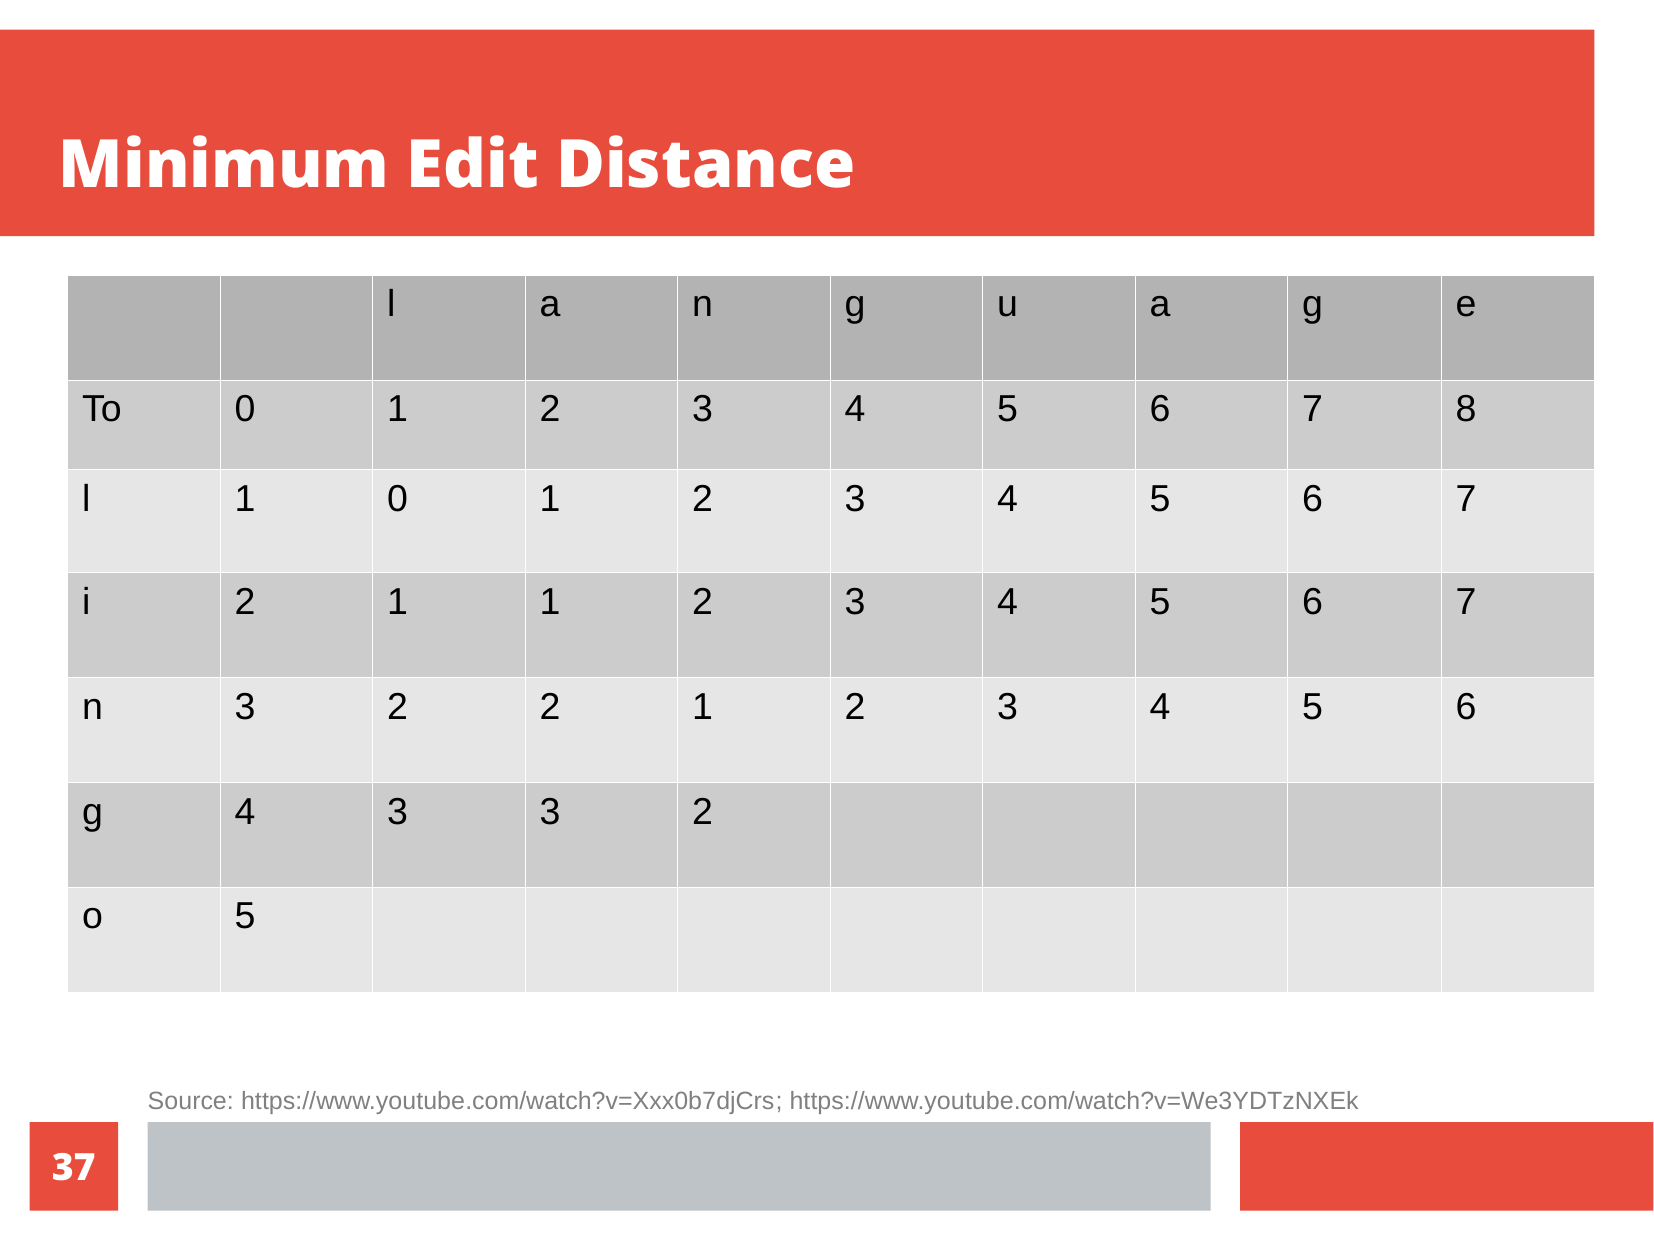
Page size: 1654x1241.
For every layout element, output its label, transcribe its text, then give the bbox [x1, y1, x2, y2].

table_cell [831, 888, 982, 992]
list Source: https://www.youtube.com/watch?v=Xxx0b7djCrs; https://www.youtube.com/watch?v=We3YDTzNXEk [112, 1086, 1619, 1128]
table_cell 6 [1442, 678, 1594, 782]
table_cell 5 [1136, 573, 1287, 677]
table_cell [1442, 888, 1594, 992]
table_header e [1442, 276, 1594, 380]
table_header [68, 276, 220, 380]
table_cell 1 [526, 470, 677, 572]
table_header a [1136, 276, 1287, 380]
table_cell 7 [1288, 381, 1441, 469]
table_cell n [68, 678, 220, 782]
title Minimum Edit Distance [59, 59, 1595, 207]
table_cell 8 [1442, 381, 1594, 469]
table_header l [373, 276, 525, 380]
table_cell [1288, 888, 1441, 992]
table_header n [678, 276, 830, 380]
table_cell 5 [983, 381, 1135, 469]
table_cell 0 [373, 470, 525, 572]
table_cell 0 [221, 381, 372, 469]
table_cell 4 [831, 381, 982, 469]
table_header g [831, 276, 982, 380]
table_cell 2 [678, 470, 830, 572]
table_cell 4 [221, 783, 372, 887]
table_header [221, 276, 372, 380]
table_cell 2 [831, 678, 982, 782]
table_cell 2 [678, 573, 830, 677]
table_cell 1 [373, 573, 525, 677]
table_cell 2 [678, 783, 830, 887]
table_cell 2 [221, 573, 372, 677]
table_cell 7 [1442, 470, 1594, 572]
table_cell [1136, 888, 1287, 992]
table_cell 3 [831, 470, 982, 572]
table_cell 6 [1136, 381, 1287, 469]
table_cell To [68, 381, 220, 469]
table_cell [678, 888, 830, 992]
table_cell 4 [1136, 678, 1287, 782]
table_cell 6 [1288, 573, 1441, 677]
table_cell 1 [678, 678, 830, 782]
table_cell 3 [983, 678, 1135, 782]
table_cell 2 [526, 381, 677, 469]
table_cell 5 [1136, 470, 1287, 572]
table_cell [983, 888, 1135, 992]
table_header a [526, 276, 677, 380]
table_cell 2 [526, 678, 677, 782]
table_cell 1 [221, 470, 372, 572]
table_cell i [68, 573, 220, 677]
table_cell [1136, 783, 1287, 887]
table_cell 4 [983, 470, 1135, 572]
table_header g [1288, 276, 1441, 380]
table_cell 1 [373, 381, 525, 469]
table_cell 2 [373, 678, 525, 782]
table_cell g [68, 783, 220, 887]
table_cell 3 [678, 381, 830, 469]
table_cell [831, 783, 982, 887]
table_cell 5 [1288, 678, 1441, 782]
table_cell 1 [526, 573, 677, 677]
table_cell 3 [373, 783, 525, 887]
table_cell [526, 888, 677, 992]
table_cell 4 [983, 573, 1135, 677]
table_cell 5 [221, 888, 372, 992]
table_cell 7 [1442, 573, 1594, 677]
table_cell 3 [831, 573, 982, 677]
table_cell [1288, 783, 1441, 887]
table_cell 3 [221, 678, 372, 782]
table_cell [1442, 783, 1594, 887]
table_header u [983, 276, 1135, 380]
table_cell [373, 888, 525, 992]
table_cell 6 [1288, 470, 1441, 572]
table_cell o [68, 888, 220, 992]
table_cell [983, 783, 1135, 887]
table_cell 3 [526, 783, 677, 887]
table_cell l [68, 470, 220, 572]
